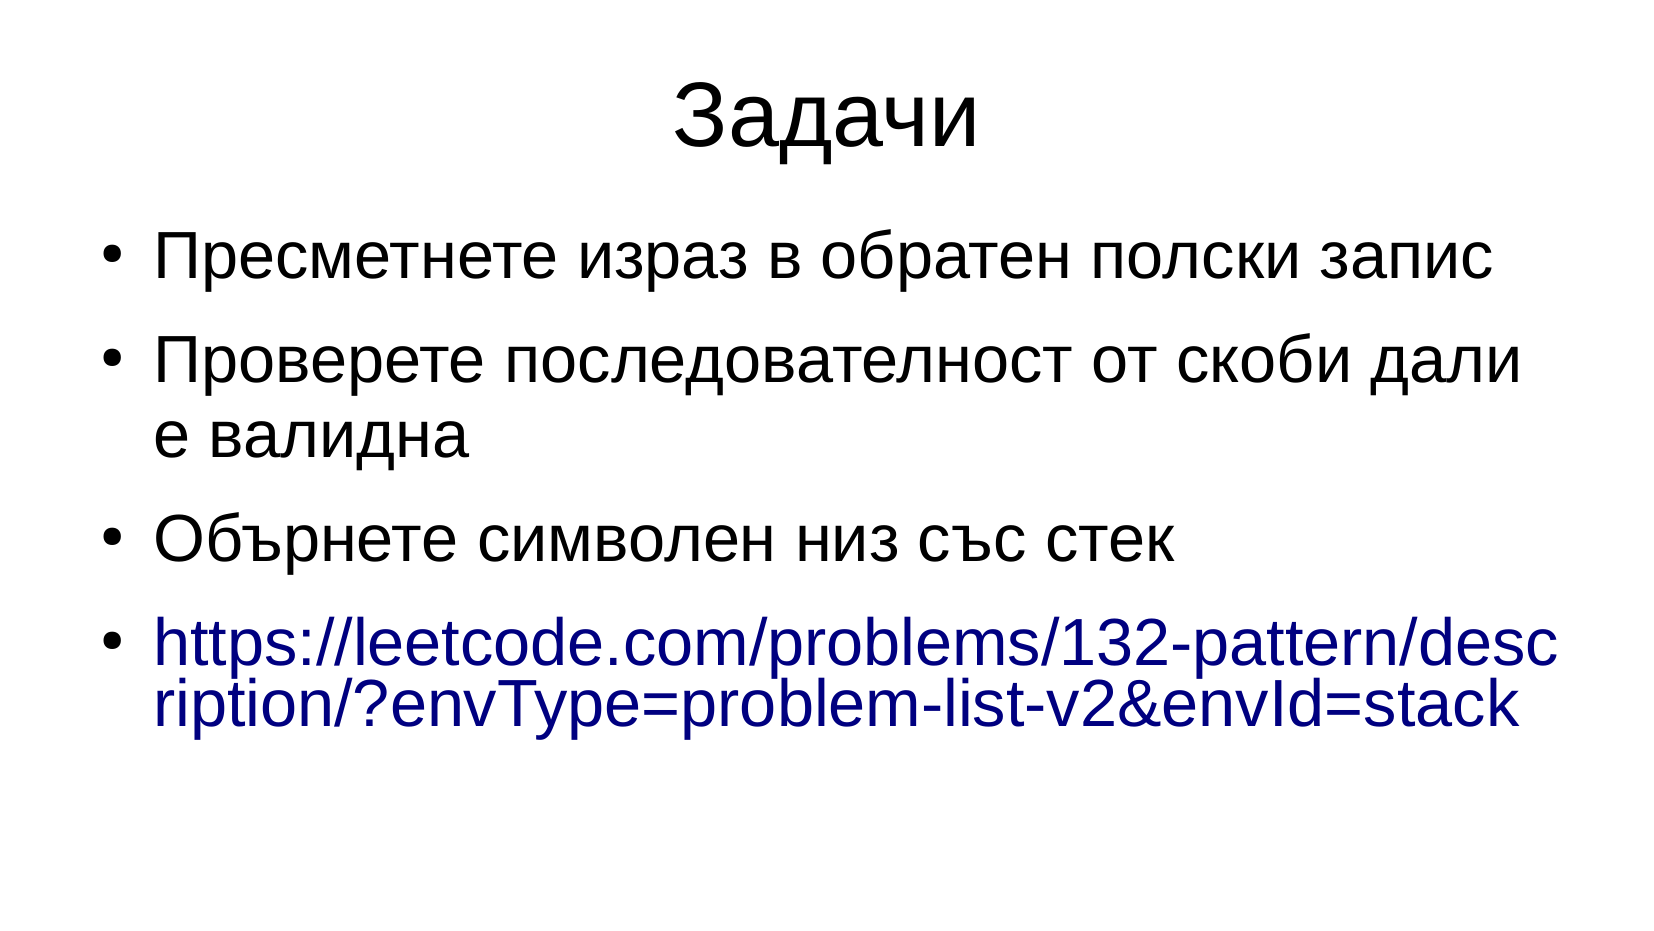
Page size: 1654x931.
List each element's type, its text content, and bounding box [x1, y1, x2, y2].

list Пресметнете израз в обратен полски запис Проверете последователност от скоби дали е валидна Обърнете символен низ със стек https://leetcode.com/problems/132-pattern/description/?envType=problem-list-v2&envId=stack [82, 217, 1571, 758]
title Задачи [82, 37, 1571, 193]
